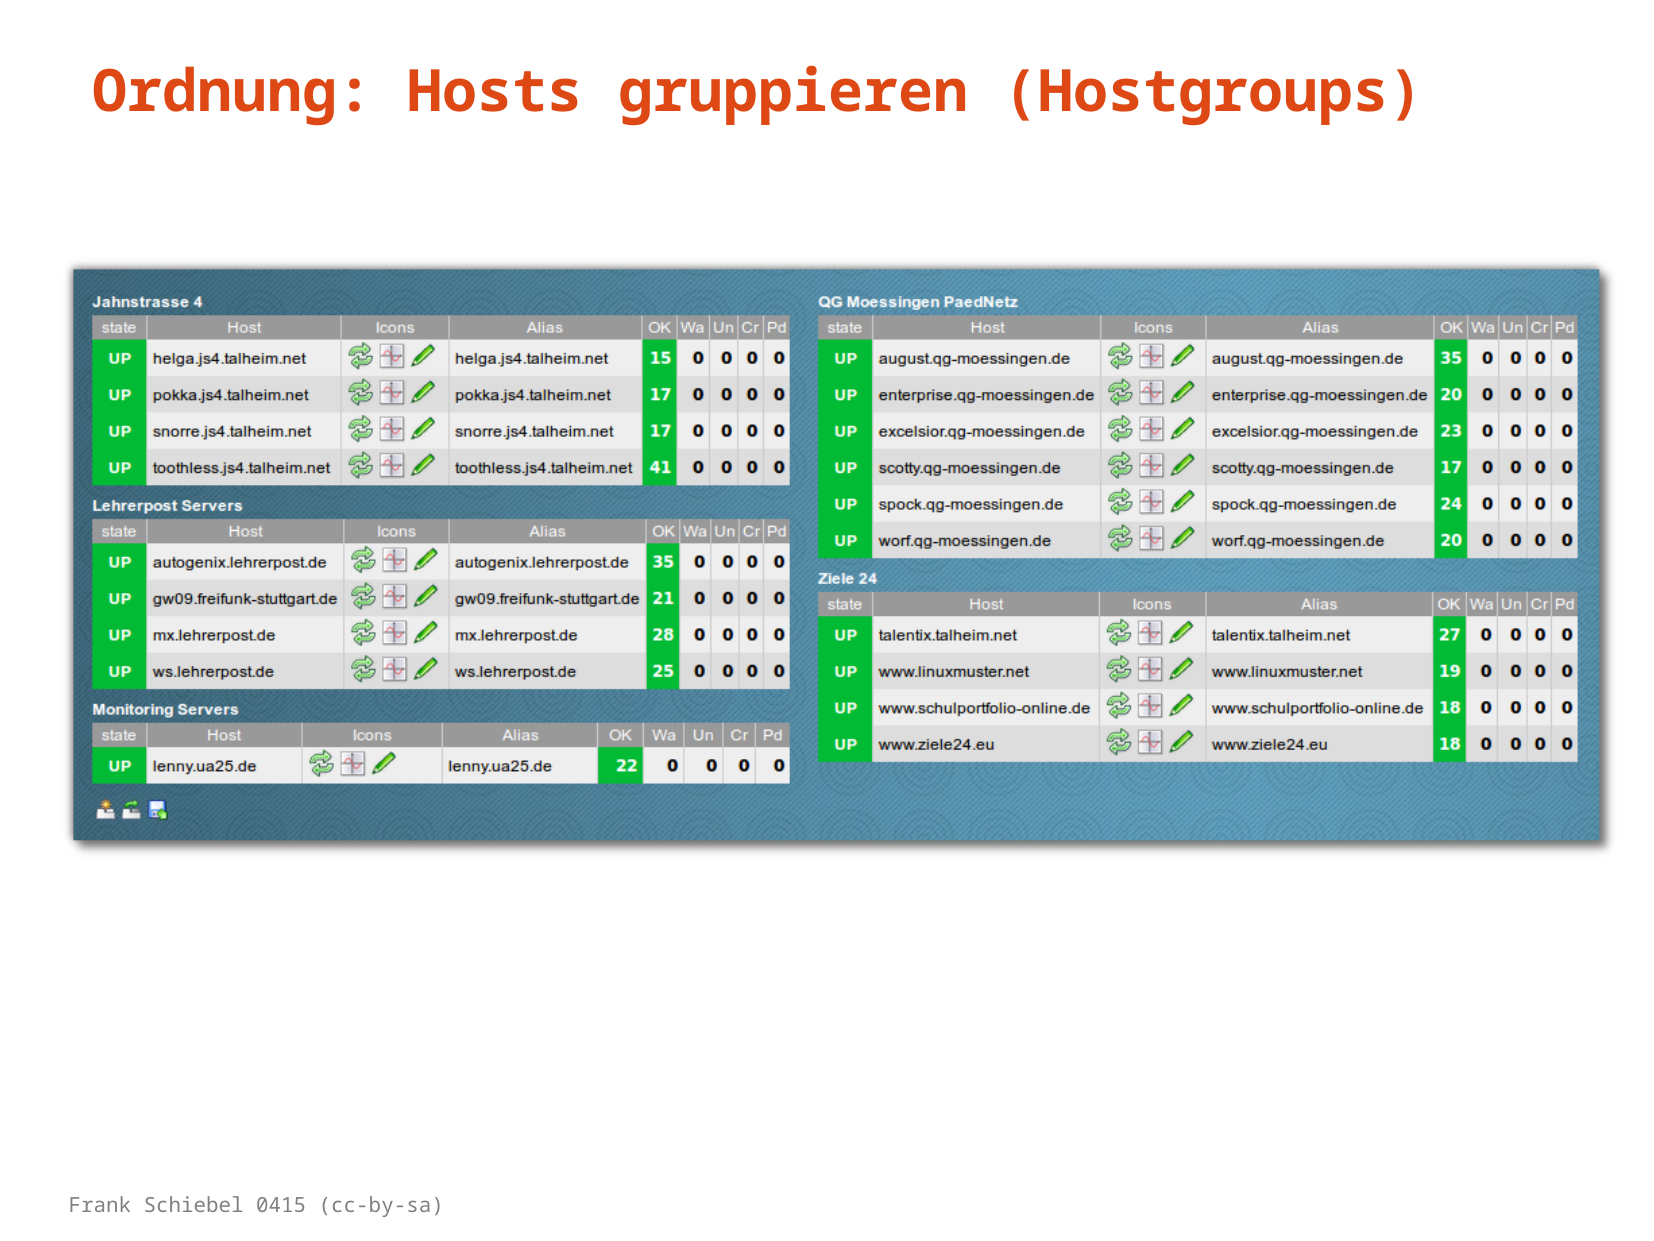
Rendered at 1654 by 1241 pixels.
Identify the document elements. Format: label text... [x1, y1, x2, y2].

text_box Ordnung: Hosts gruppieren (Hostgroups) [78, 42, 1449, 117]
picture [60, 256, 1621, 862]
